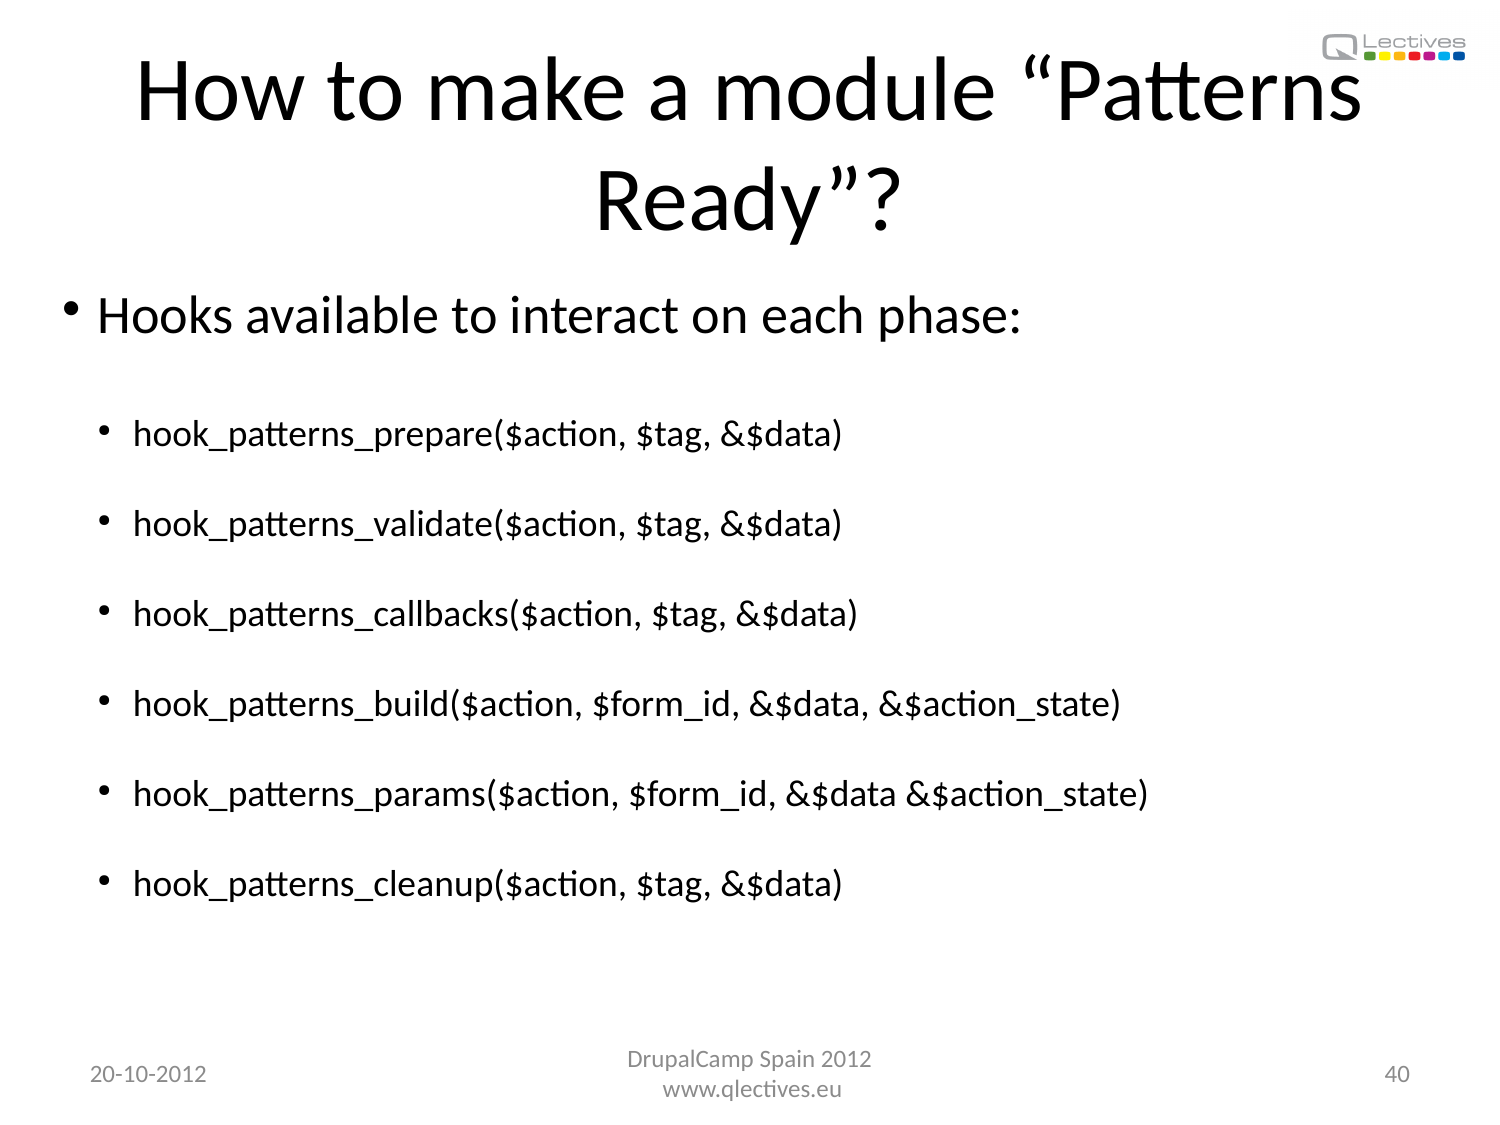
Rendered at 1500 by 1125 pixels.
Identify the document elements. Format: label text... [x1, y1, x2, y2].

text_box DrupalCamp Spain 2012 www.qlectives.eu [512, 1042, 988, 1103]
picture [1288, 9, 1500, 90]
text_box Hooks available to interact on each phase: hook_patterns_prepare($action, $tag, &$data) hook_patterns_validate($action, $tag, &$data) hook_patterns_callbacks($action, $tag, &$data) hook_patterns_build($action, $form_id, &$data, &$action_state) hook_patterns_params($action, $form_id, &$data &$action_state) hook_patterns_cleanup($action, $tag, &$data) [47, 271, 1410, 1014]
text_box How to make a module “Patterns Ready”? [75, 45, 1425, 233]
text_box <number> [1074, 1042, 1425, 1103]
text_box 20-10-2012 [74, 1042, 425, 1103]
